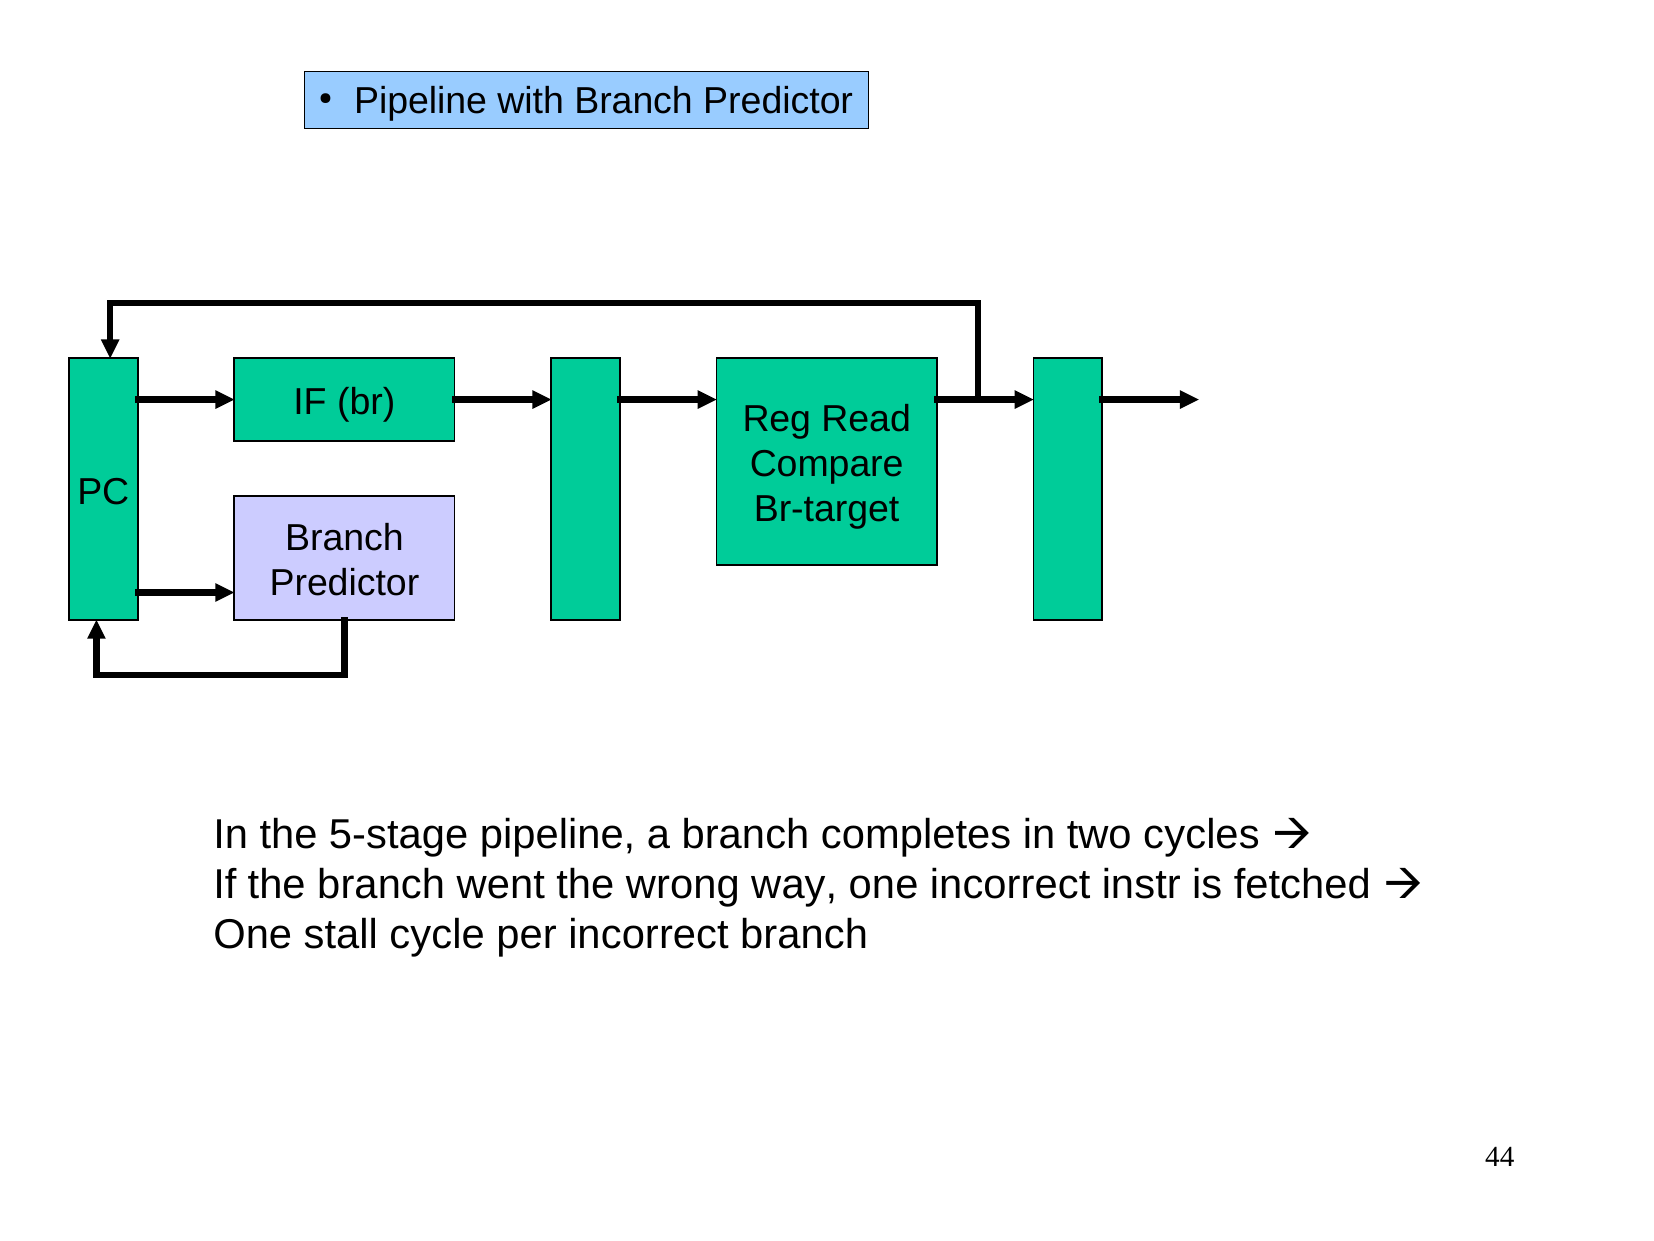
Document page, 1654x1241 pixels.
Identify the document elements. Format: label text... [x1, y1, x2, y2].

text_box Branch Predictor [234, 496, 455, 621]
text_box Pipeline with Branch Predictor [304, 71, 869, 129]
text_box In the 5-stage pipeline, a branch completes in two cycles  If the branch went the wrong way, one incorrect instr is fetched  One stall cycle per incorrect branch [198, 799, 1440, 965]
text_box [1033, 403, 1103, 621]
text_box IF (br) [234, 358, 455, 441]
text_box <number> [1184, 1129, 1530, 1213]
text_box Reg Read Compare Br-target [716, 358, 937, 565]
text_box PC [68, 358, 138, 621]
text_box [551, 403, 621, 621]
